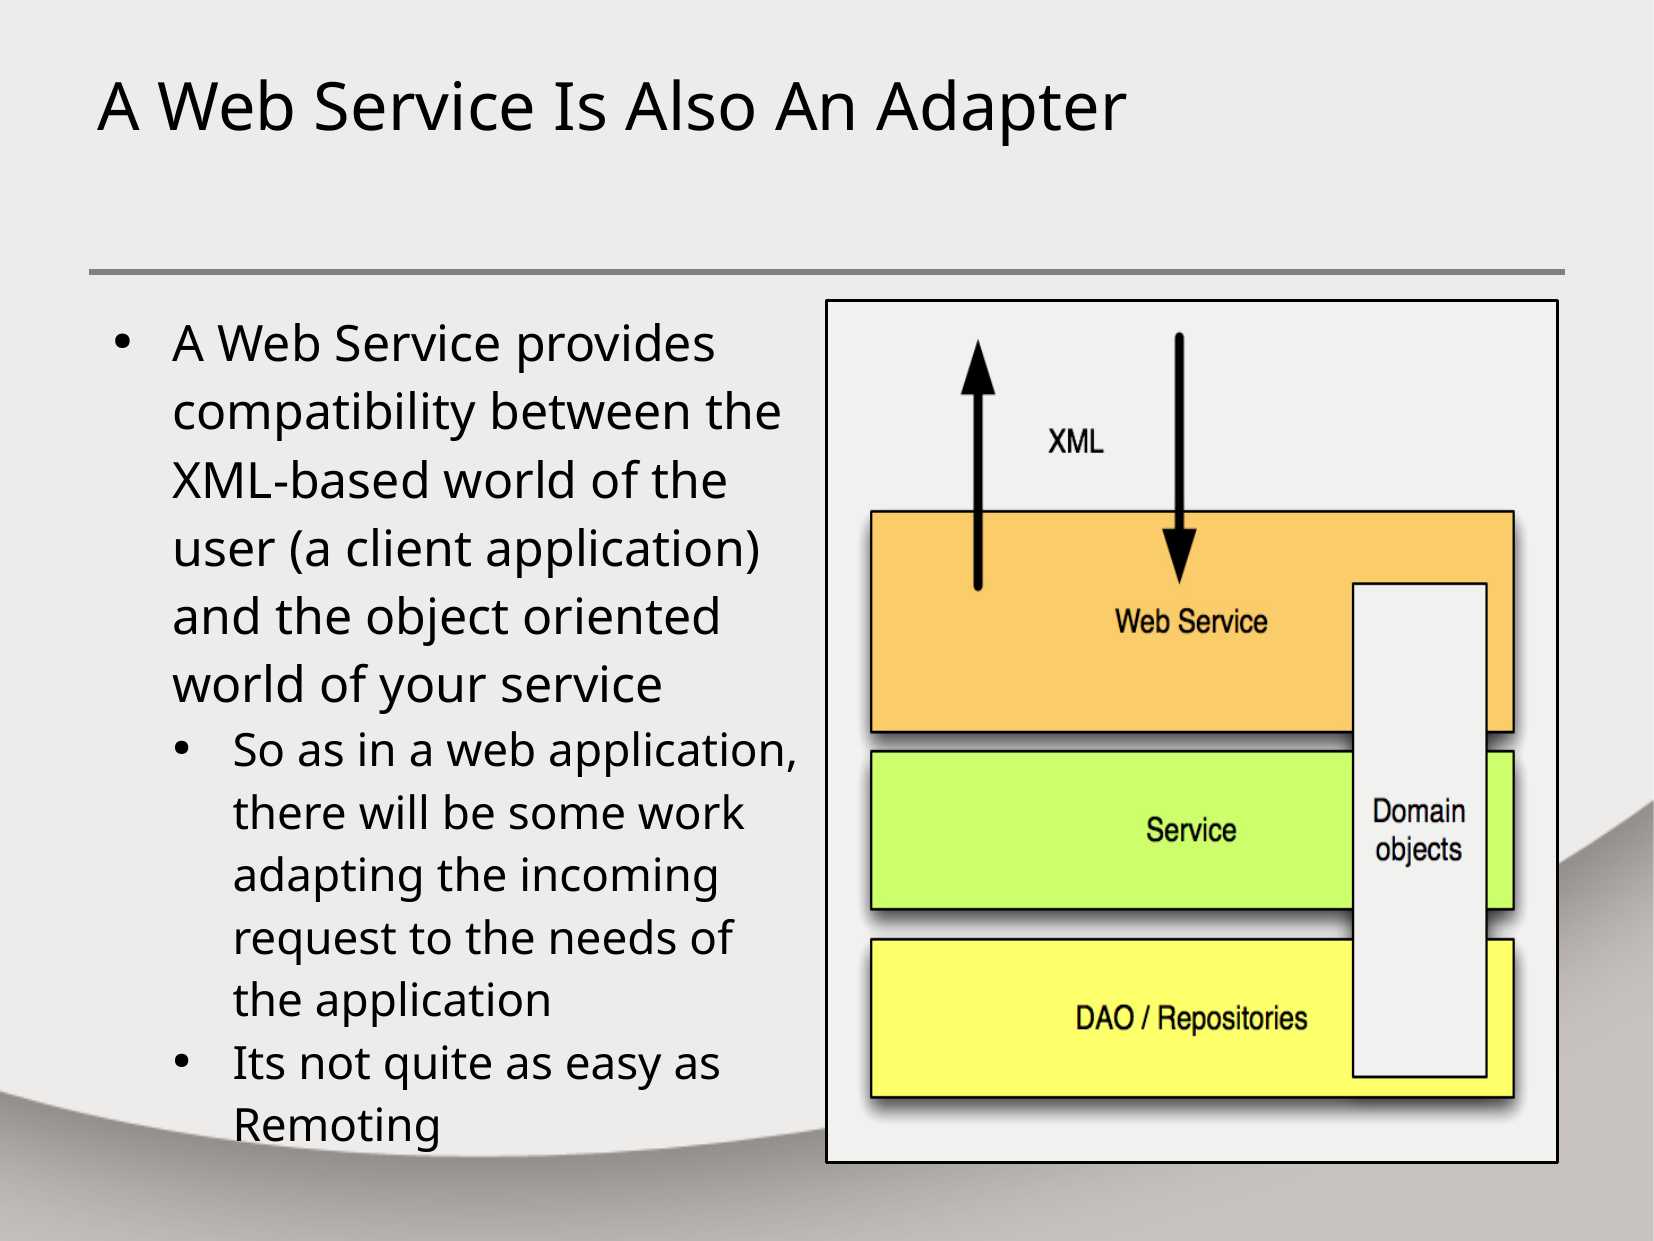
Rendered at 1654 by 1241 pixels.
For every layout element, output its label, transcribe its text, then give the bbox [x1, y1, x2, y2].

picture [0, 0, 1654, 1241]
text_box A Web Service provides compatibility between the XML-based world of the user (a client application) and the object oriented world of your service So as in a web application, there will be some work adapting the incoming request to the needs of the application Its not quite as easy as Remoting [97, 300, 825, 1164]
title A Web Service Is Also An Adapter [97, 75, 1561, 226]
